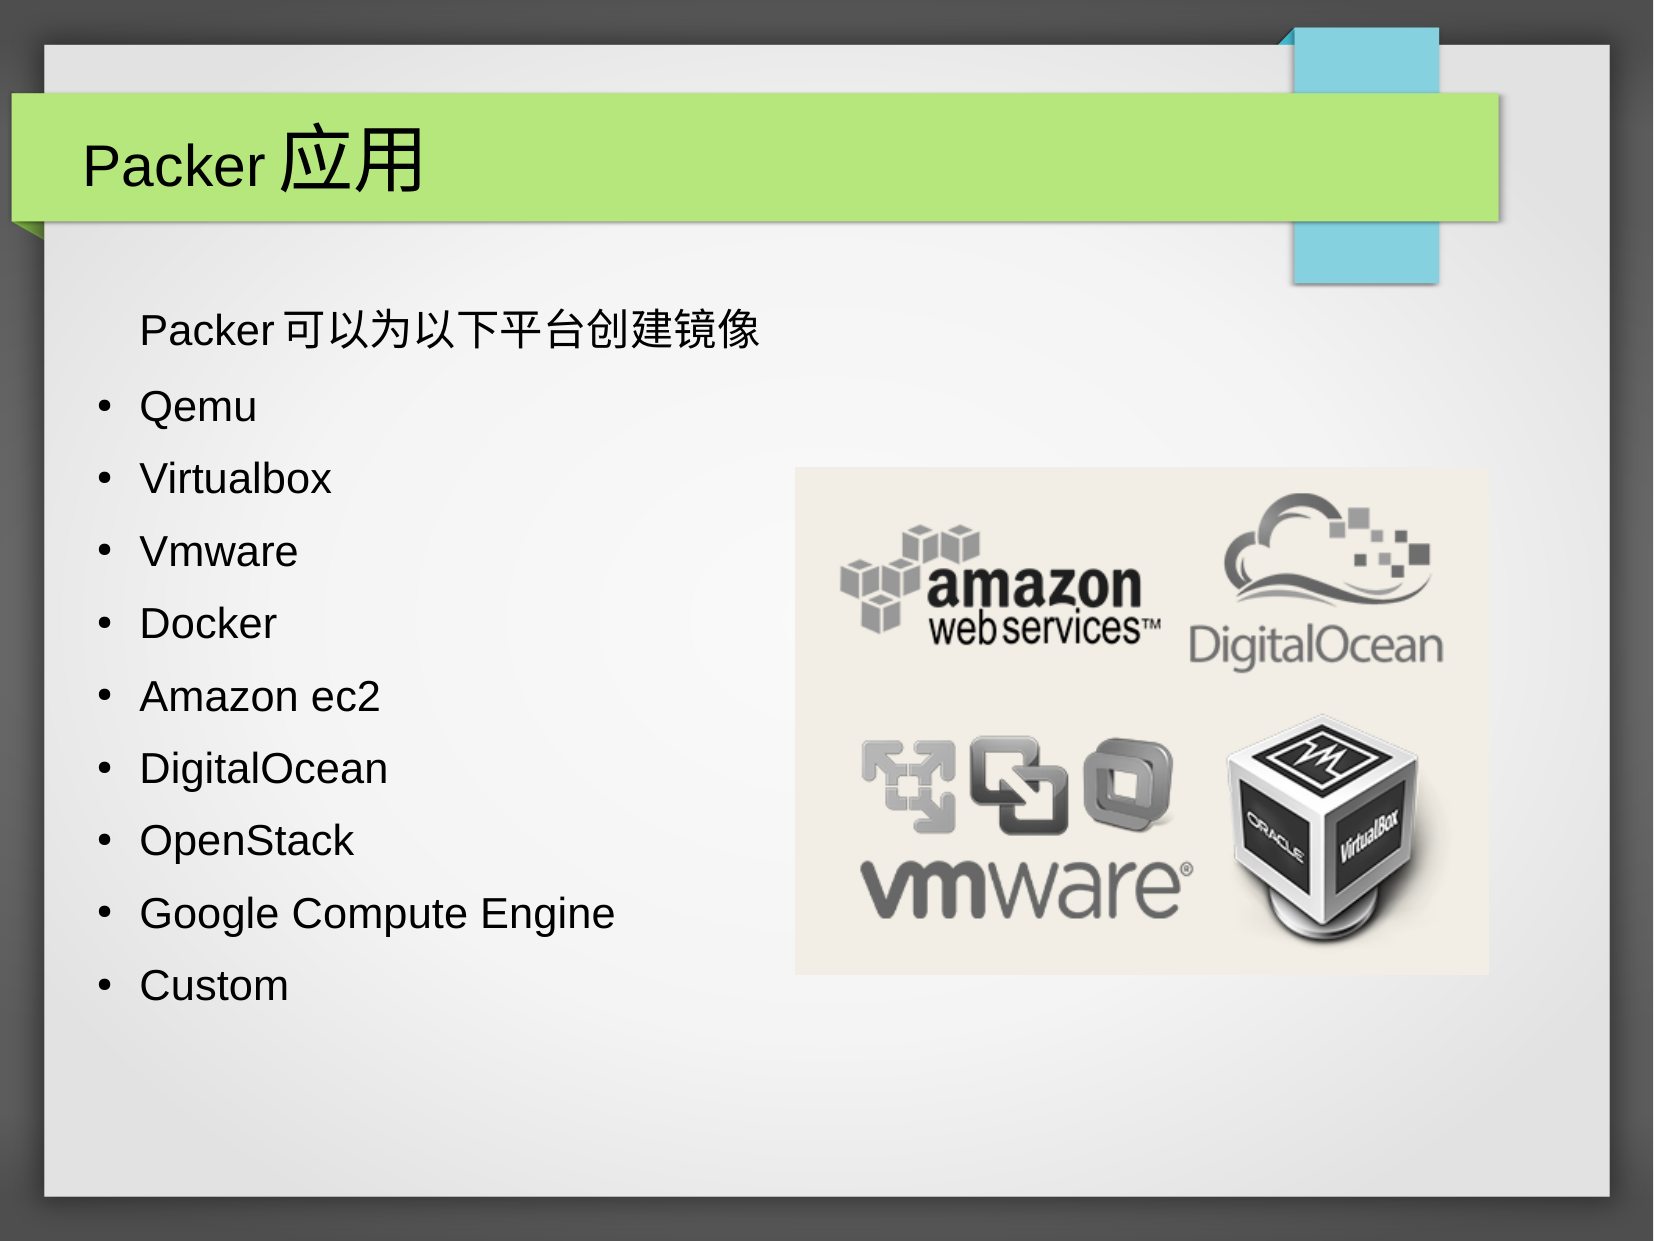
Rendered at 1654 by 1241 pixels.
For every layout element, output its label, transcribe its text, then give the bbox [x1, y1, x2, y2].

picture [0, 0, 1654, 1241]
list Packer可以为以下平台创建镜像 Qemu Virtualbox Vmware Docker Amazon ec2 DigitalOcean OpenStack Google Compute Engine Custom [82, 295, 1571, 1015]
title Packer应用 [82, 94, 1264, 213]
